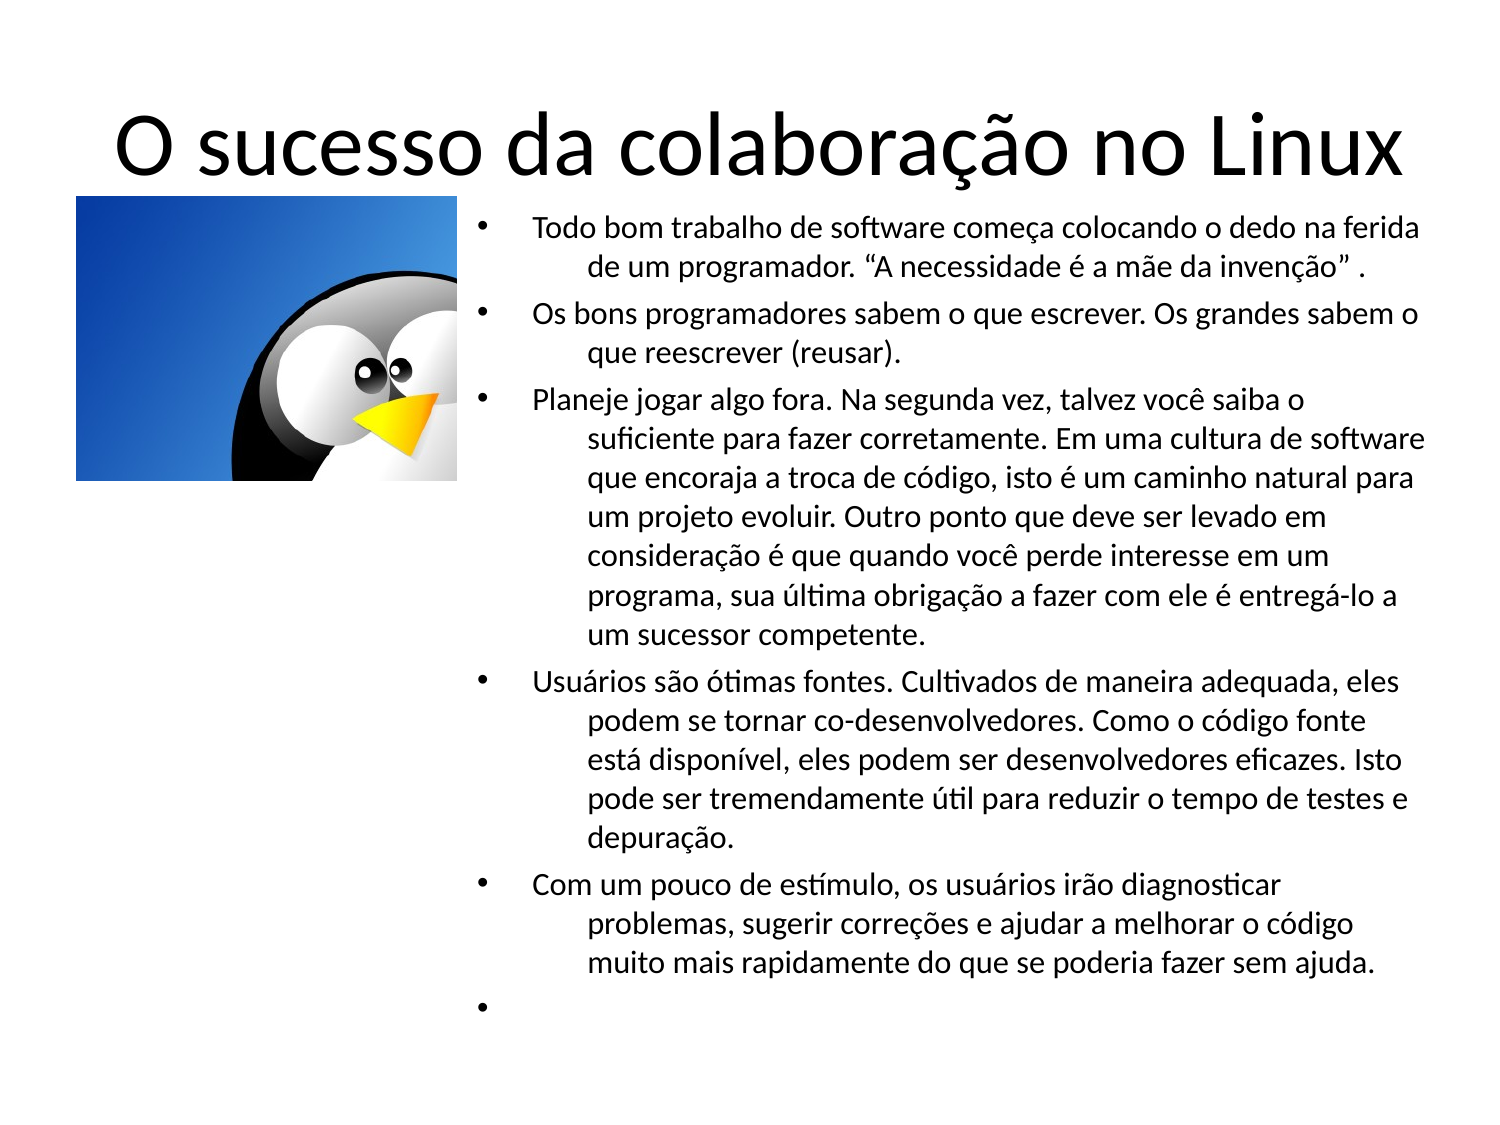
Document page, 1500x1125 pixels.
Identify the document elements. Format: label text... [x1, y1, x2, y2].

picture [76, 196, 457, 481]
title O sucesso da colaboração no Linux [75, 45, 1426, 233]
list Todo bom trabalho de software começa colocando o dedo na ferida de um programador. “A necessidade é a mãe da invenção” . Os bons programadores sabem o que escrever. Os grandes sabem o que reescrever (reusar). Planeje jogar algo fora. Na segunda vez, talvez você saiba o suficiente para fazer corretamente. Em uma cultura de software que encoraja a troca de código, isto é um caminho natural para um projeto evoluir. Outro ponto que deve ser levado em consideração é que quando você perde interesse em um programa, sua última obrigação a fazer com ele é entregá-lo a um sucessor competente. Usuários são ótimas fontes. Cultivados de maneira adequada, eles podem se tornar co-desenvolvedores. Como o código fonte está disponível, eles podem ser desenvolvedores eficazes. Isto pode ser tremendamente útil para reduzir o tempo de testes e depuração. Com um pouco de estímulo, os usuários irão diagnosticar problemas, sugerir correções e ajudar a melhorar o código muito mais rapidamente do que se poderia fazer sem ajuda. [462, 198, 1443, 1015]
